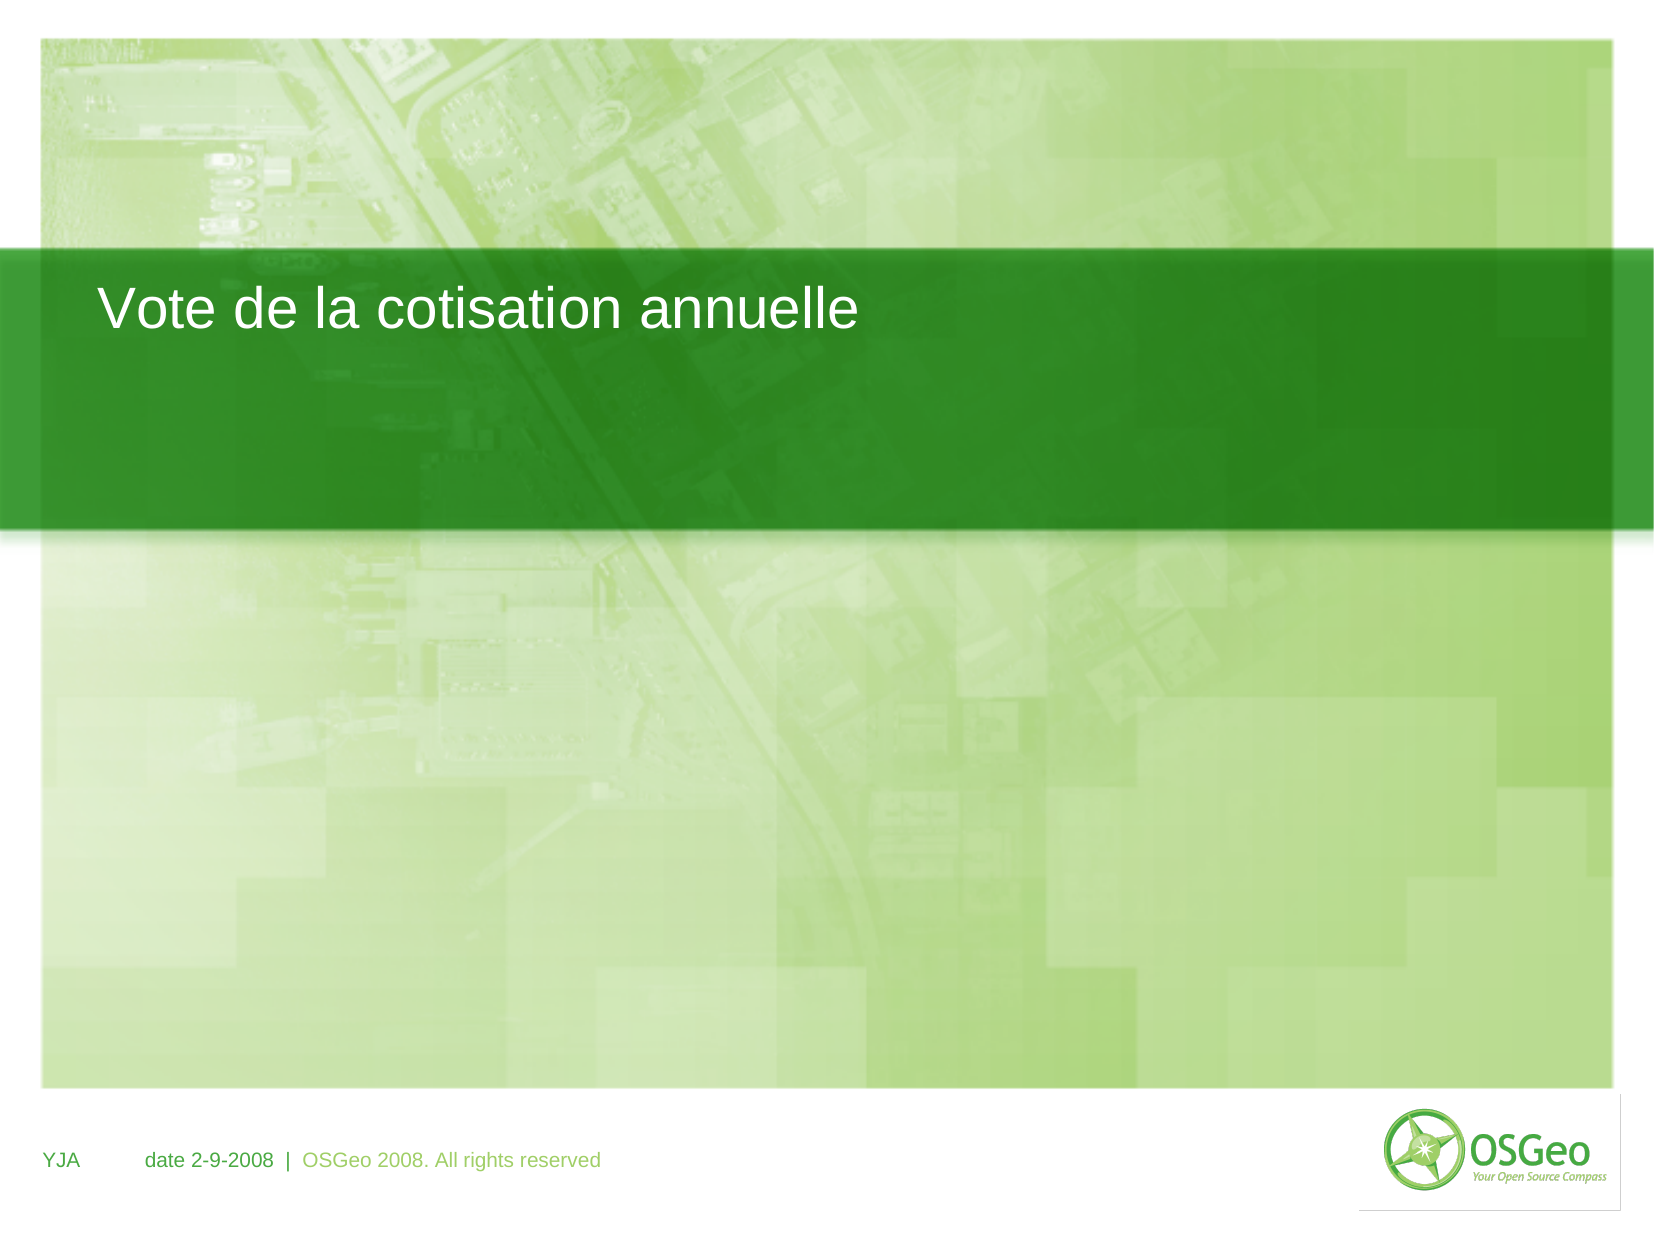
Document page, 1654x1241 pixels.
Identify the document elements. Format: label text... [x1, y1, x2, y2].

picture [0, 1, 1654, 1241]
text_box Vote de la cotisation annuelle [82, 268, 1530, 476]
